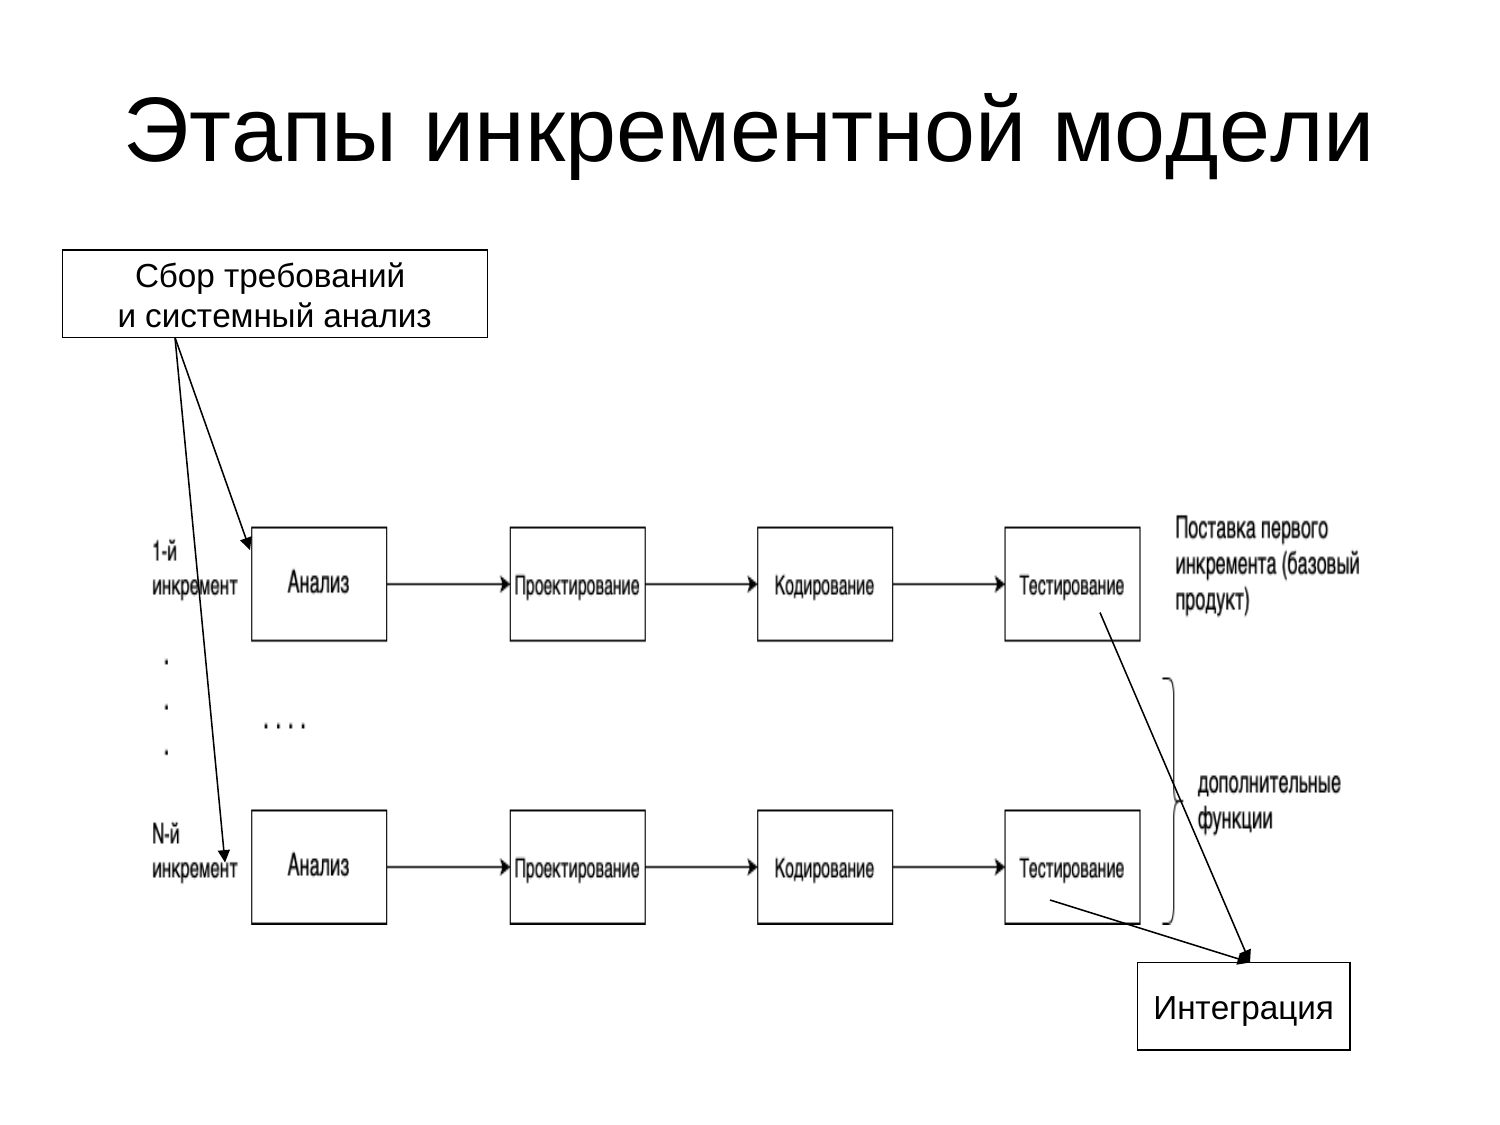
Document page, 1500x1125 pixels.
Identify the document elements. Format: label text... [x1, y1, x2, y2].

text_box Интеграция [1137, 962, 1351, 1051]
text_box Сбор требований и системный анализ [62, 249, 488, 338]
picture [150, 512, 1388, 925]
title Этапы инкрементной модели [75, 50, 1426, 201]
